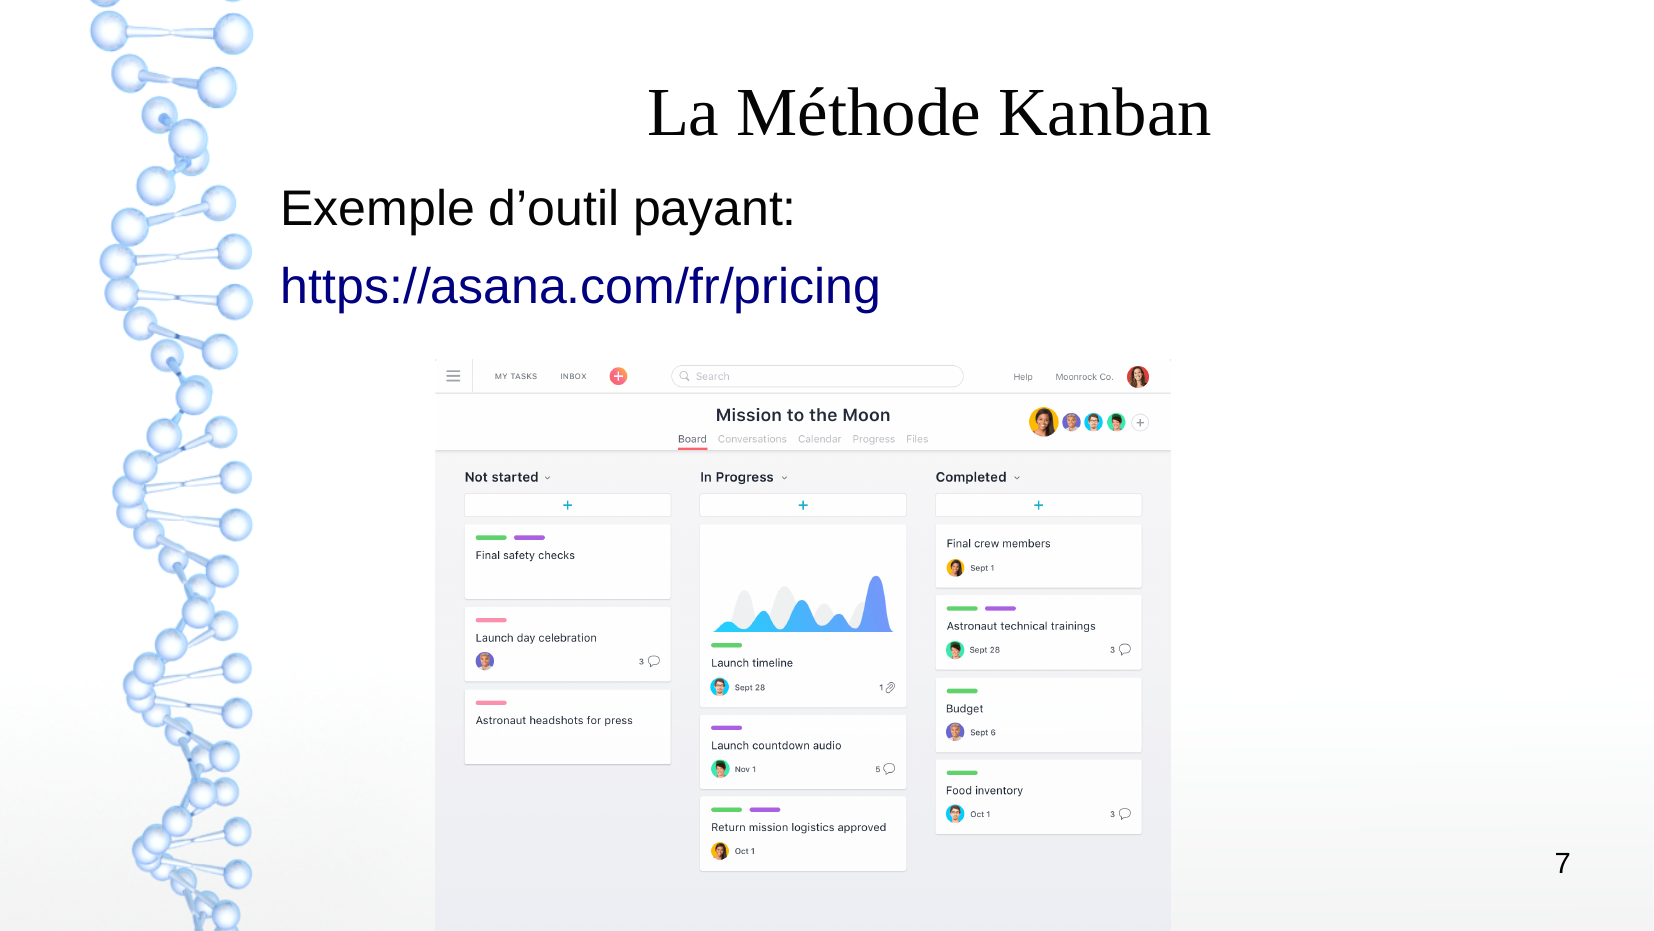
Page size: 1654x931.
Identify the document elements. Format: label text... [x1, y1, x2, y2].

picture [0, 0, 1654, 931]
list Exemple d’outil payant: https://asana.com/fr/pricing [210, 180, 1539, 720]
title La Méthode Kanban [265, 35, 1595, 189]
